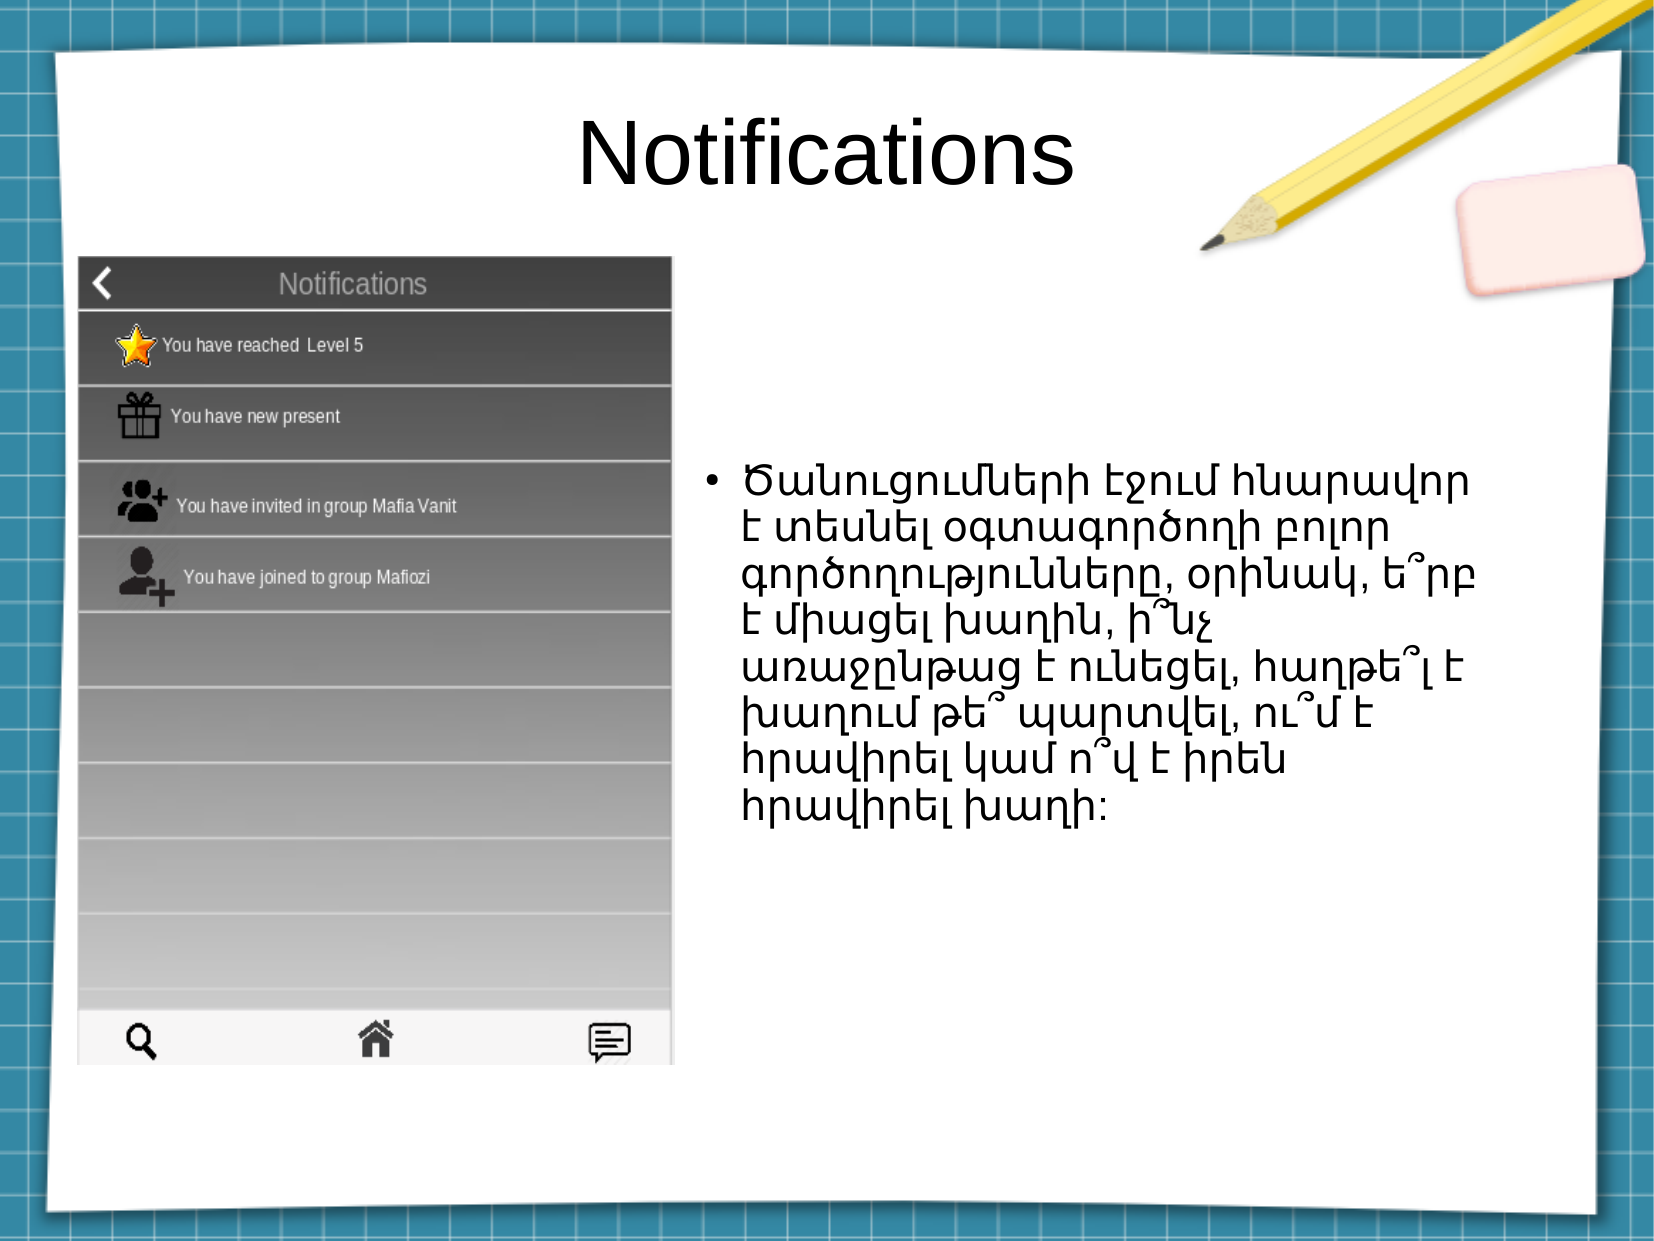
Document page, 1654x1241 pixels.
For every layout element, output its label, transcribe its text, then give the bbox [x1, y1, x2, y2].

title Notifications [82, 49, 1571, 257]
picture [0, 0, 1654, 1241]
text_box Ծանուցումների էջում հնարավոր է տեսնել օգտագործողի բոլոր գործողությունները, օրինակ, ե՞րբ է միացել խաղին, ի՞նչ առաջընթաց է ունեցել, հաղթե՞լ է խաղում թե՞ պարտվել, ու՞մ է հրավիրել կամ ո՞վ է իրեն հրավիրել խաղի: [690, 450, 1516, 837]
